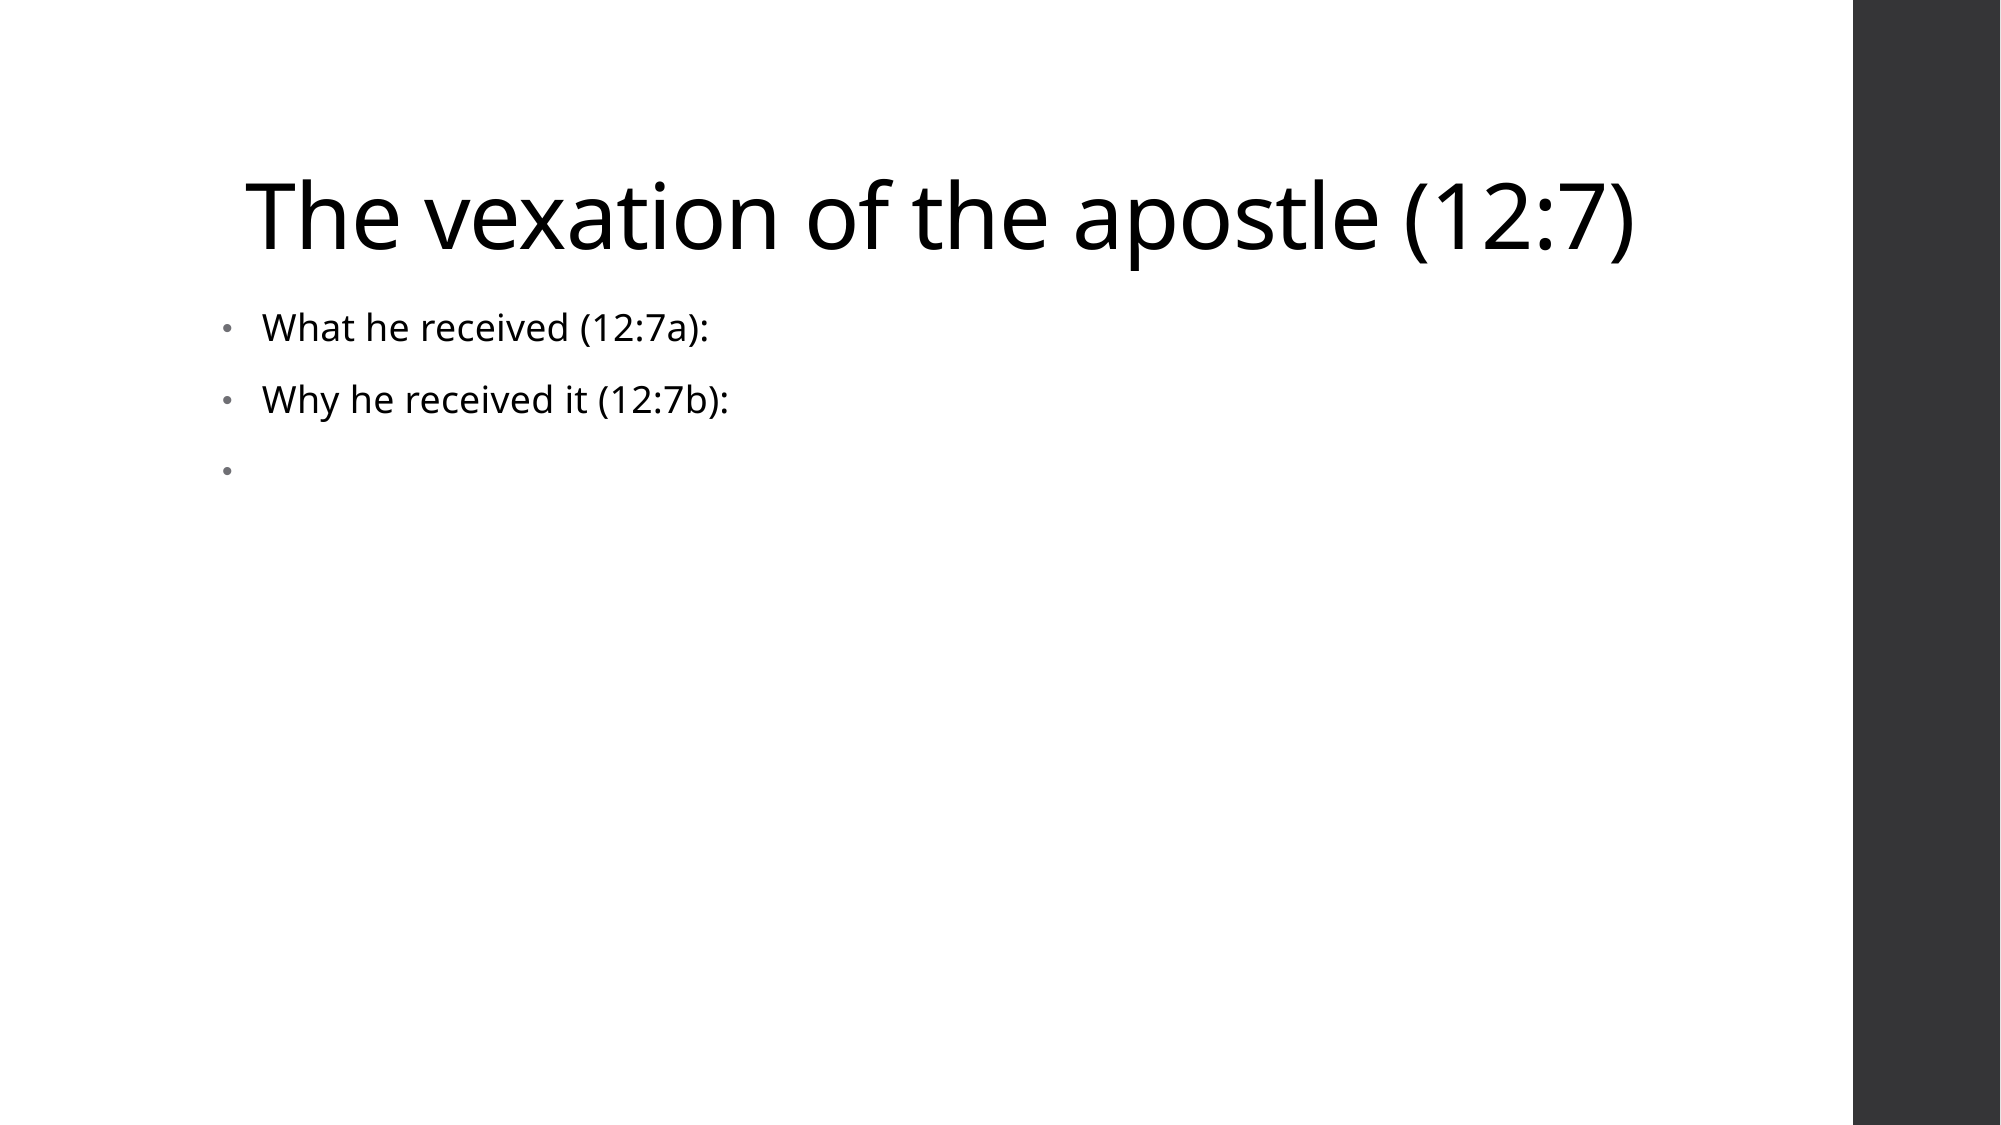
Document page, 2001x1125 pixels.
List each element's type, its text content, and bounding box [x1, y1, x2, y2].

title The vexation of the apostle (12:7) [206, 60, 1797, 278]
list What he received (12:7a): Why he received it (12:7b): [206, 299, 1617, 1014]
